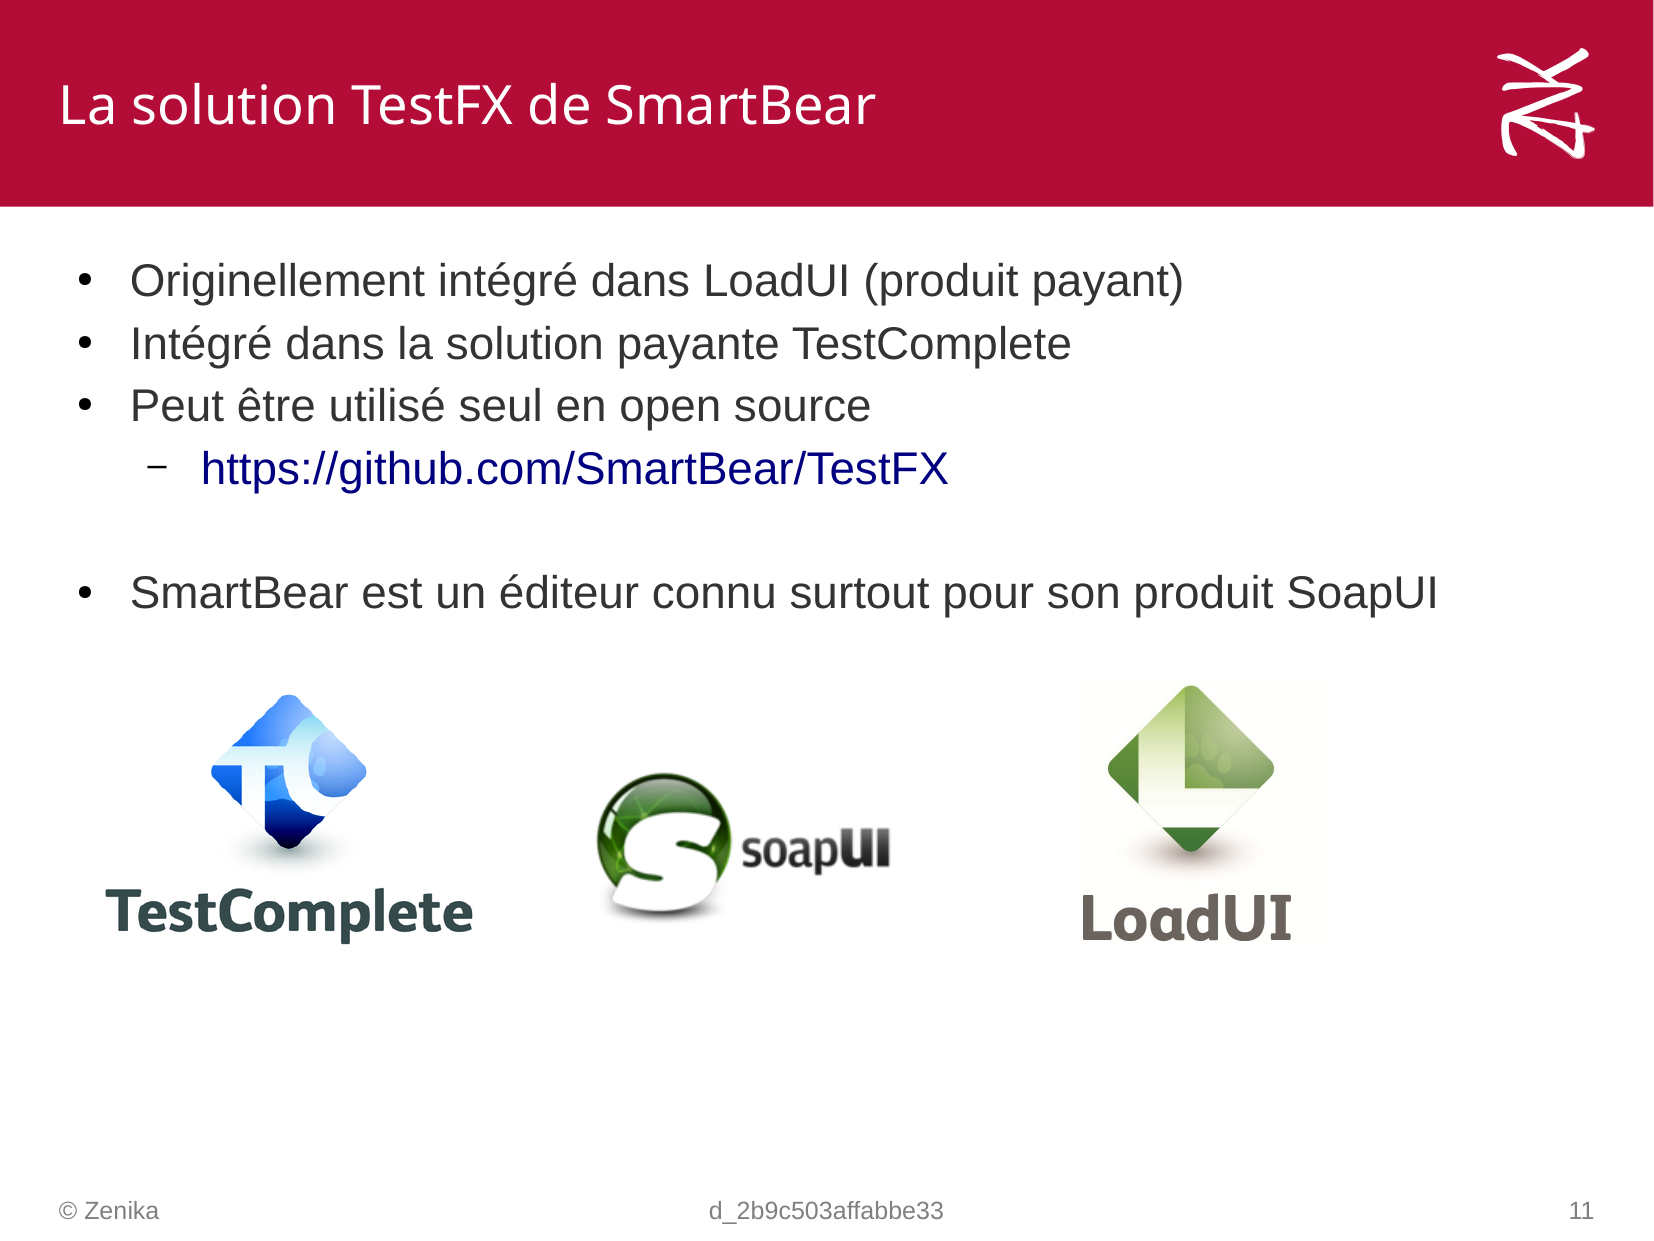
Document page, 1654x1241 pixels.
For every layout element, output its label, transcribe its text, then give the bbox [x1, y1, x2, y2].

title La solution TestFX de SmartBear [59, 29, 1595, 178]
picture [590, 767, 964, 924]
picture [105, 649, 473, 975]
picture [1078, 679, 1329, 945]
list Originellement intégré dans LoadUI (produit payant) Intégré dans la solution payante TestComplete Peut être utilisé seul en open source https://github.com/SmartBear/TestFX SmartBear est un éditeur connu surtout pour son produit SoapUI [59, 255, 1595, 975]
